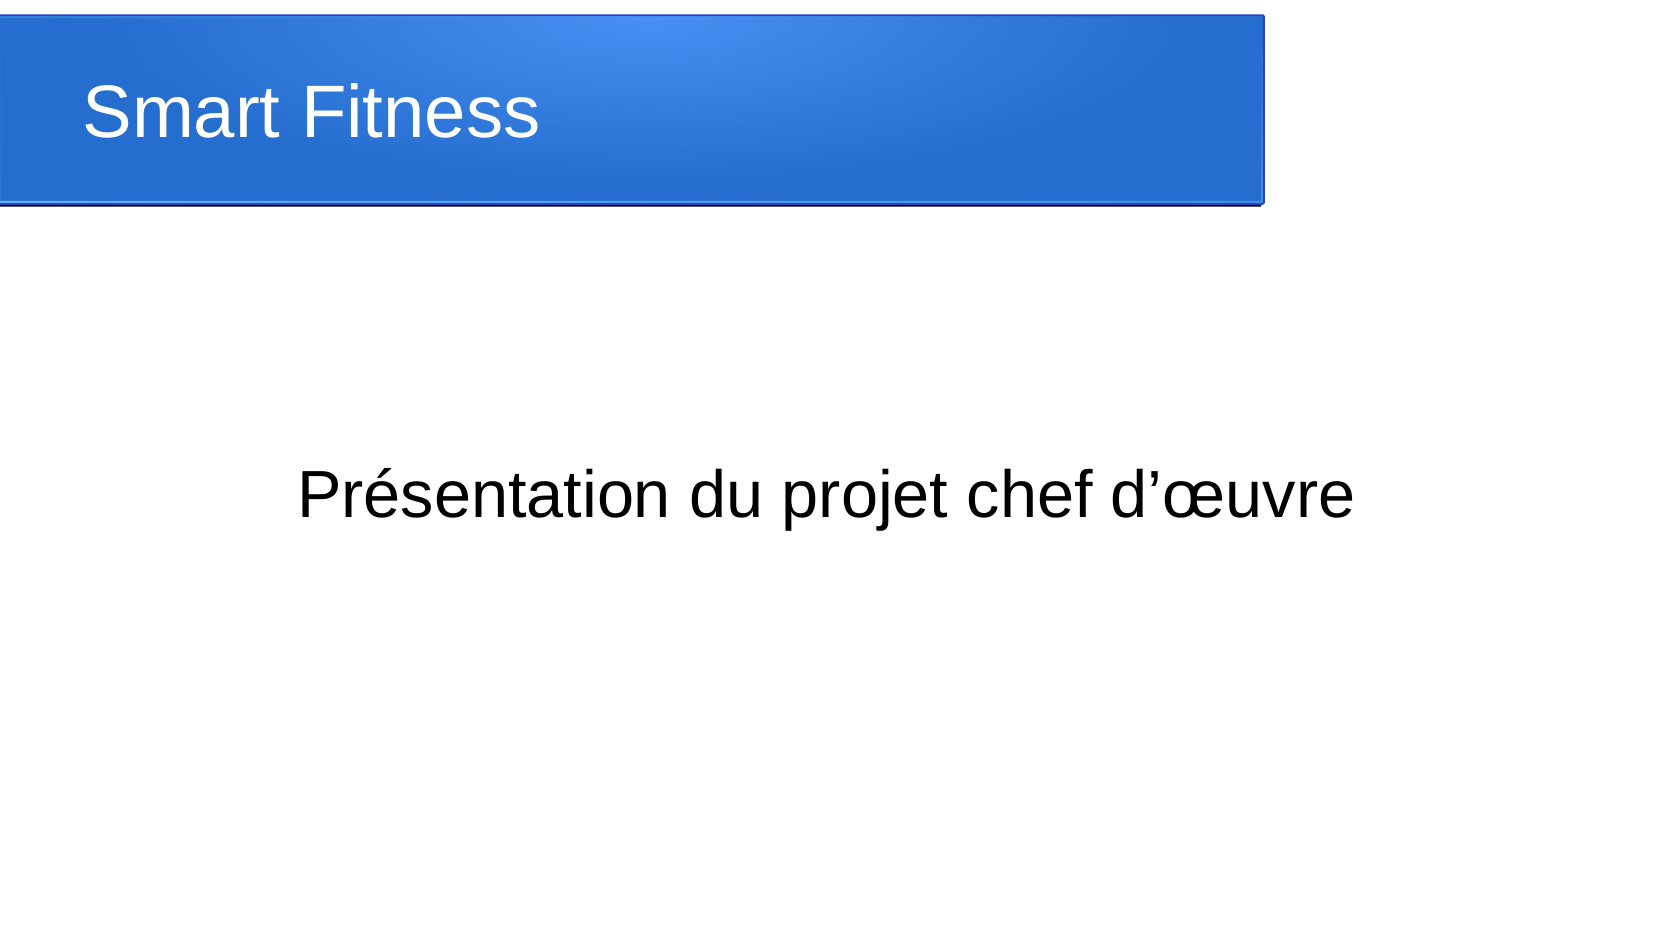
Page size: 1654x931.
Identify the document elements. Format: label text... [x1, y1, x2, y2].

subtitle Présentation du projet chef d’œuvre [82, 224, 1571, 764]
title Smart Fitness [82, 35, 1235, 189]
